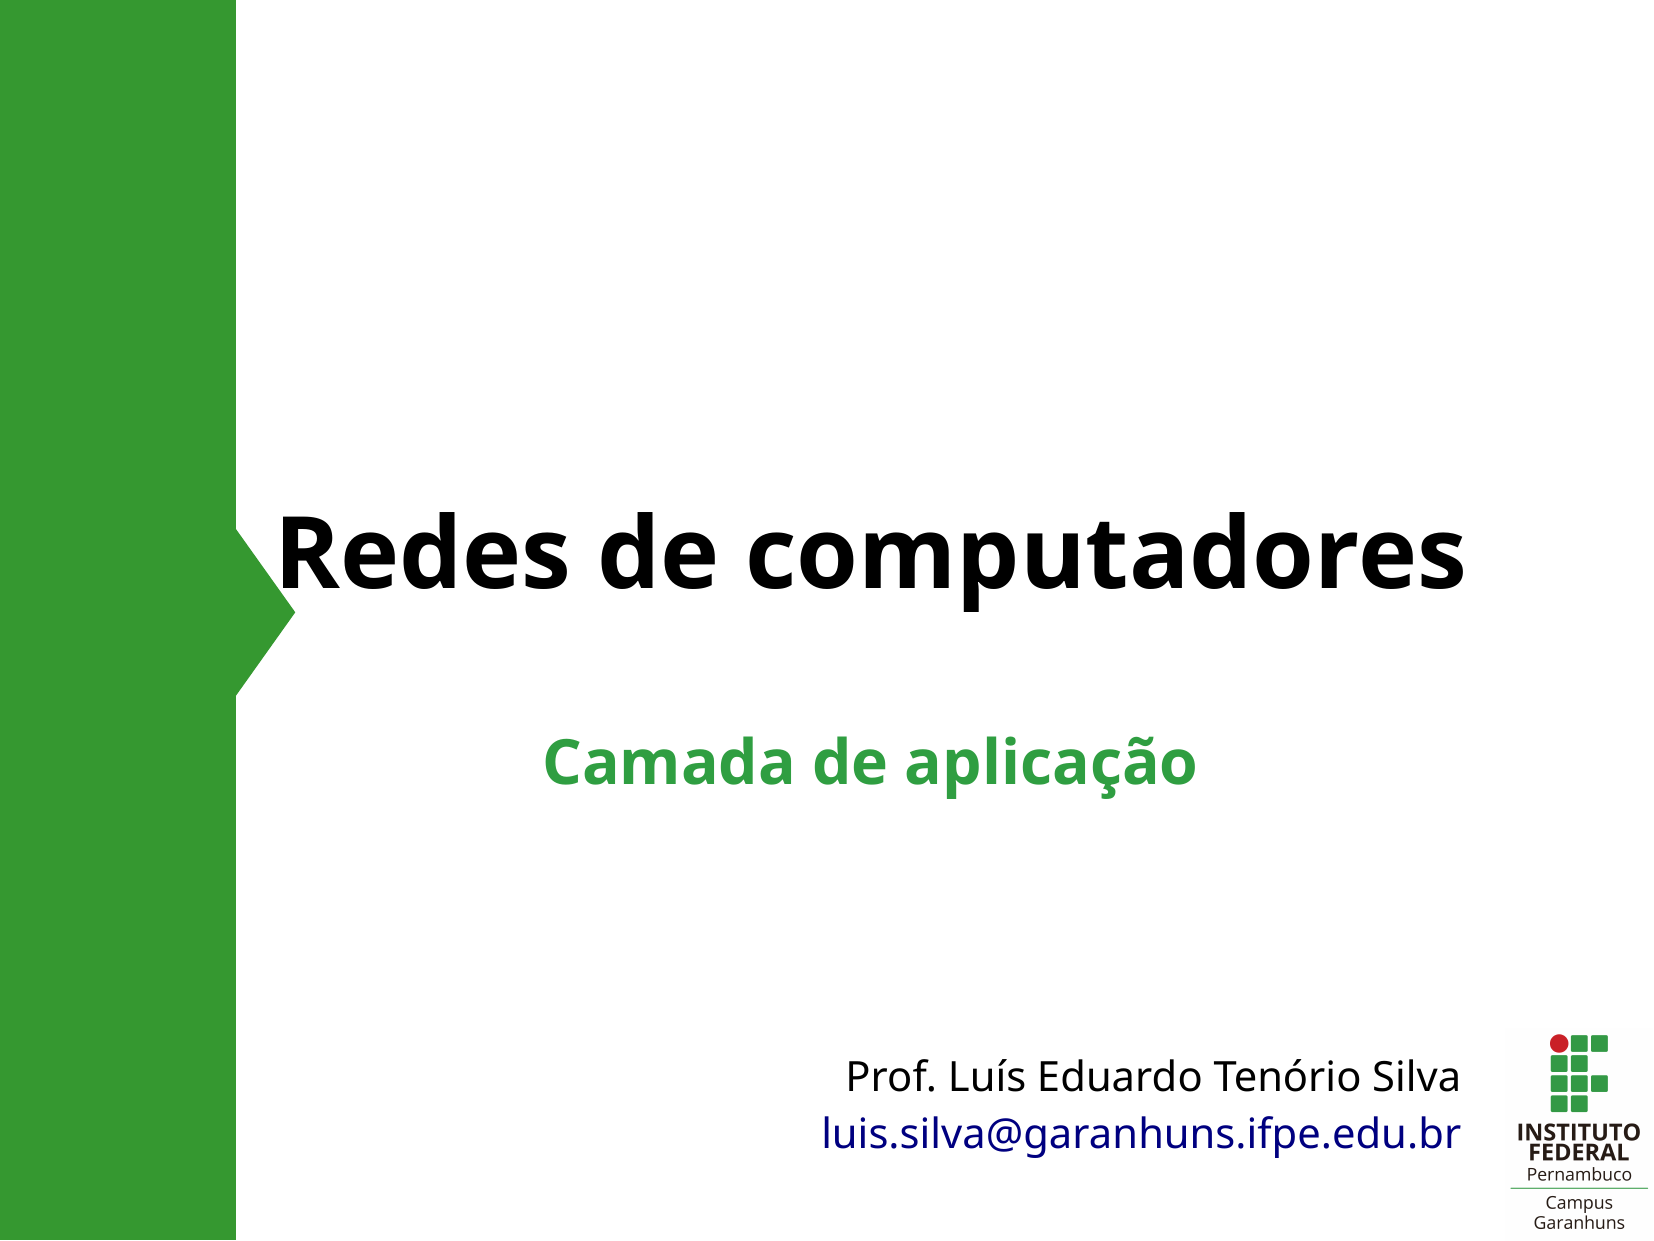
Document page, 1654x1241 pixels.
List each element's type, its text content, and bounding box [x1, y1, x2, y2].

title Prof. Luís Eduardo Tenório Silva luis.silva@garanhuns.ifpe.edu.br [191, 974, 1462, 1234]
text_box [0, 0, 258, 1240]
title Camada de aplicação [236, 685, 1506, 834]
picture [1505, 1028, 1654, 1241]
title Redes de computadores [236, 433, 1506, 666]
